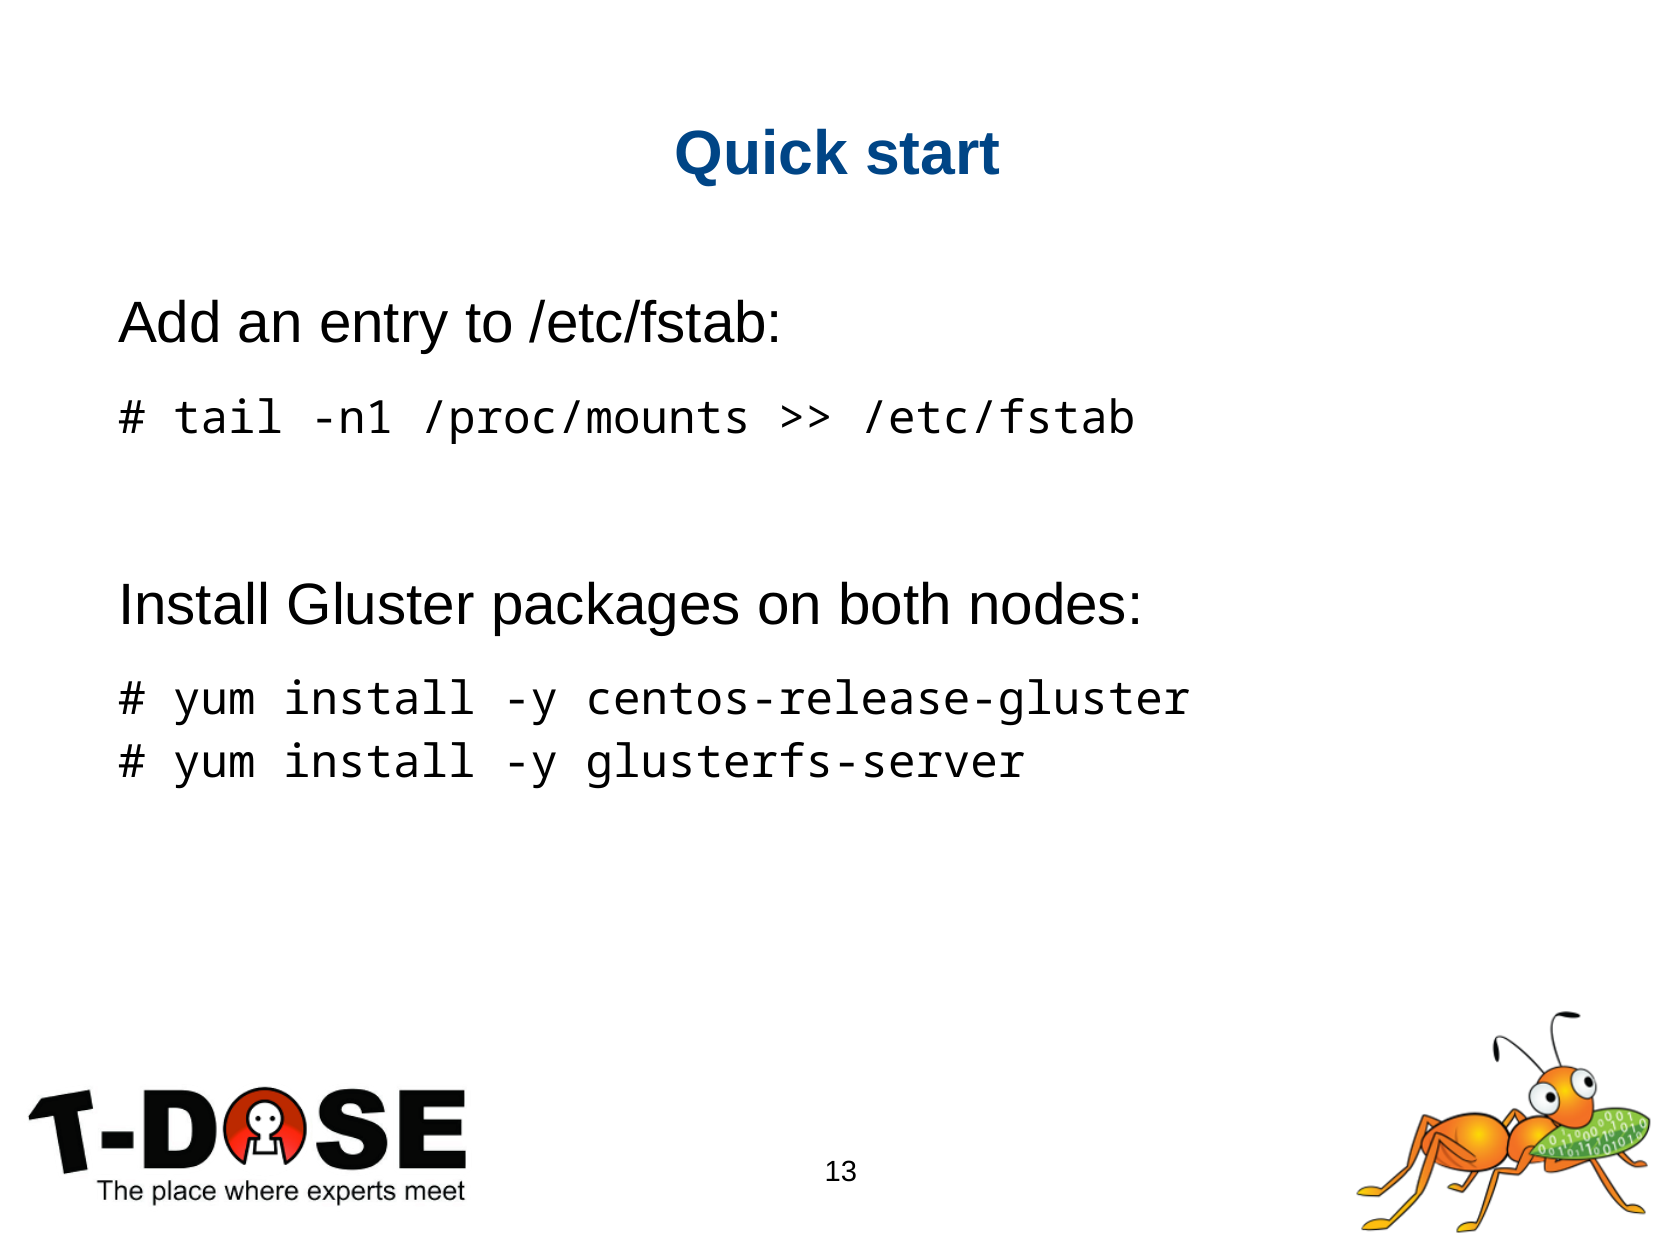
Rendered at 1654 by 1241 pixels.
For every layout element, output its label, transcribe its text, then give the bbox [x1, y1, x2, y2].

list Add an entry to /etc/fstab: # tail -n1 /proc/mounts >> /etc/fstab Install Gluster packages on both nodes: # yum install -y centos-release-gluster # yum install -y glusterfs-server [82, 290, 1571, 1010]
picture [1353, 1009, 1654, 1235]
title Quick start [82, 49, 1571, 257]
picture [23, 1067, 481, 1214]
